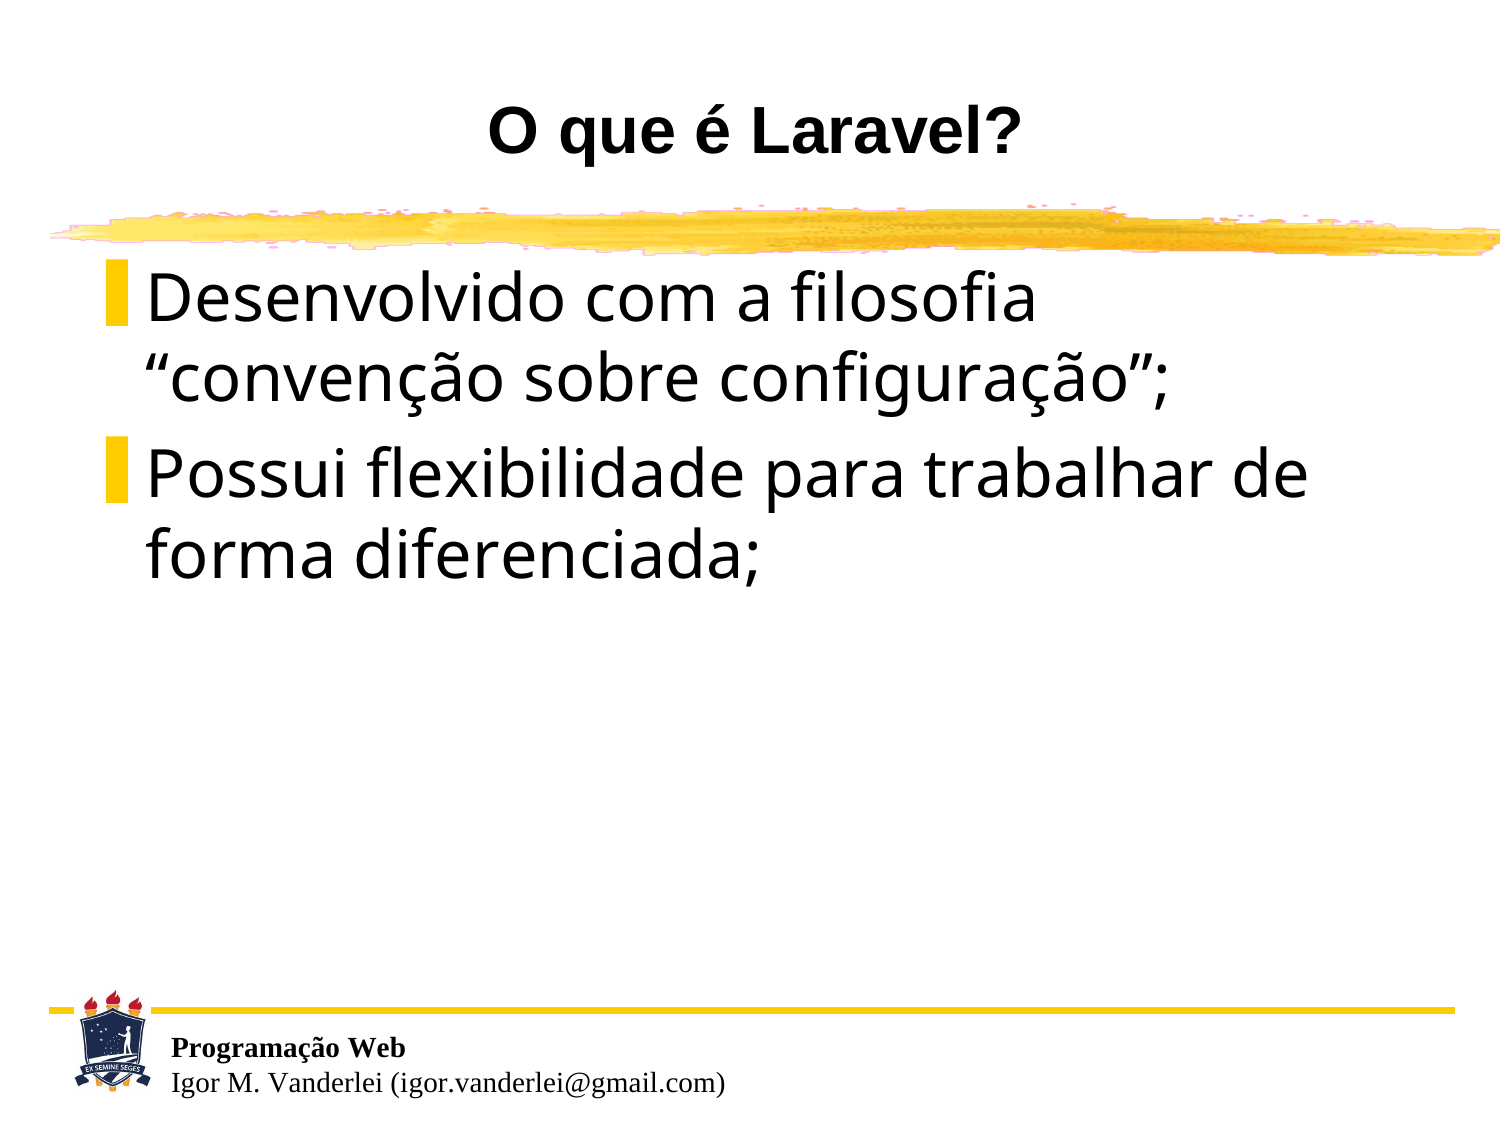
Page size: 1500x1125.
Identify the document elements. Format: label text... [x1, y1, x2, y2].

title O que é Laravel? [24, 54, 1488, 175]
picture [74, 990, 151, 1093]
picture [50, 198, 1500, 267]
list Desenvolvido com a filosofia “convenção sobre configuração”; Possui flexibilidade para trabalhar de forma diferenciada; [74, 246, 1417, 990]
